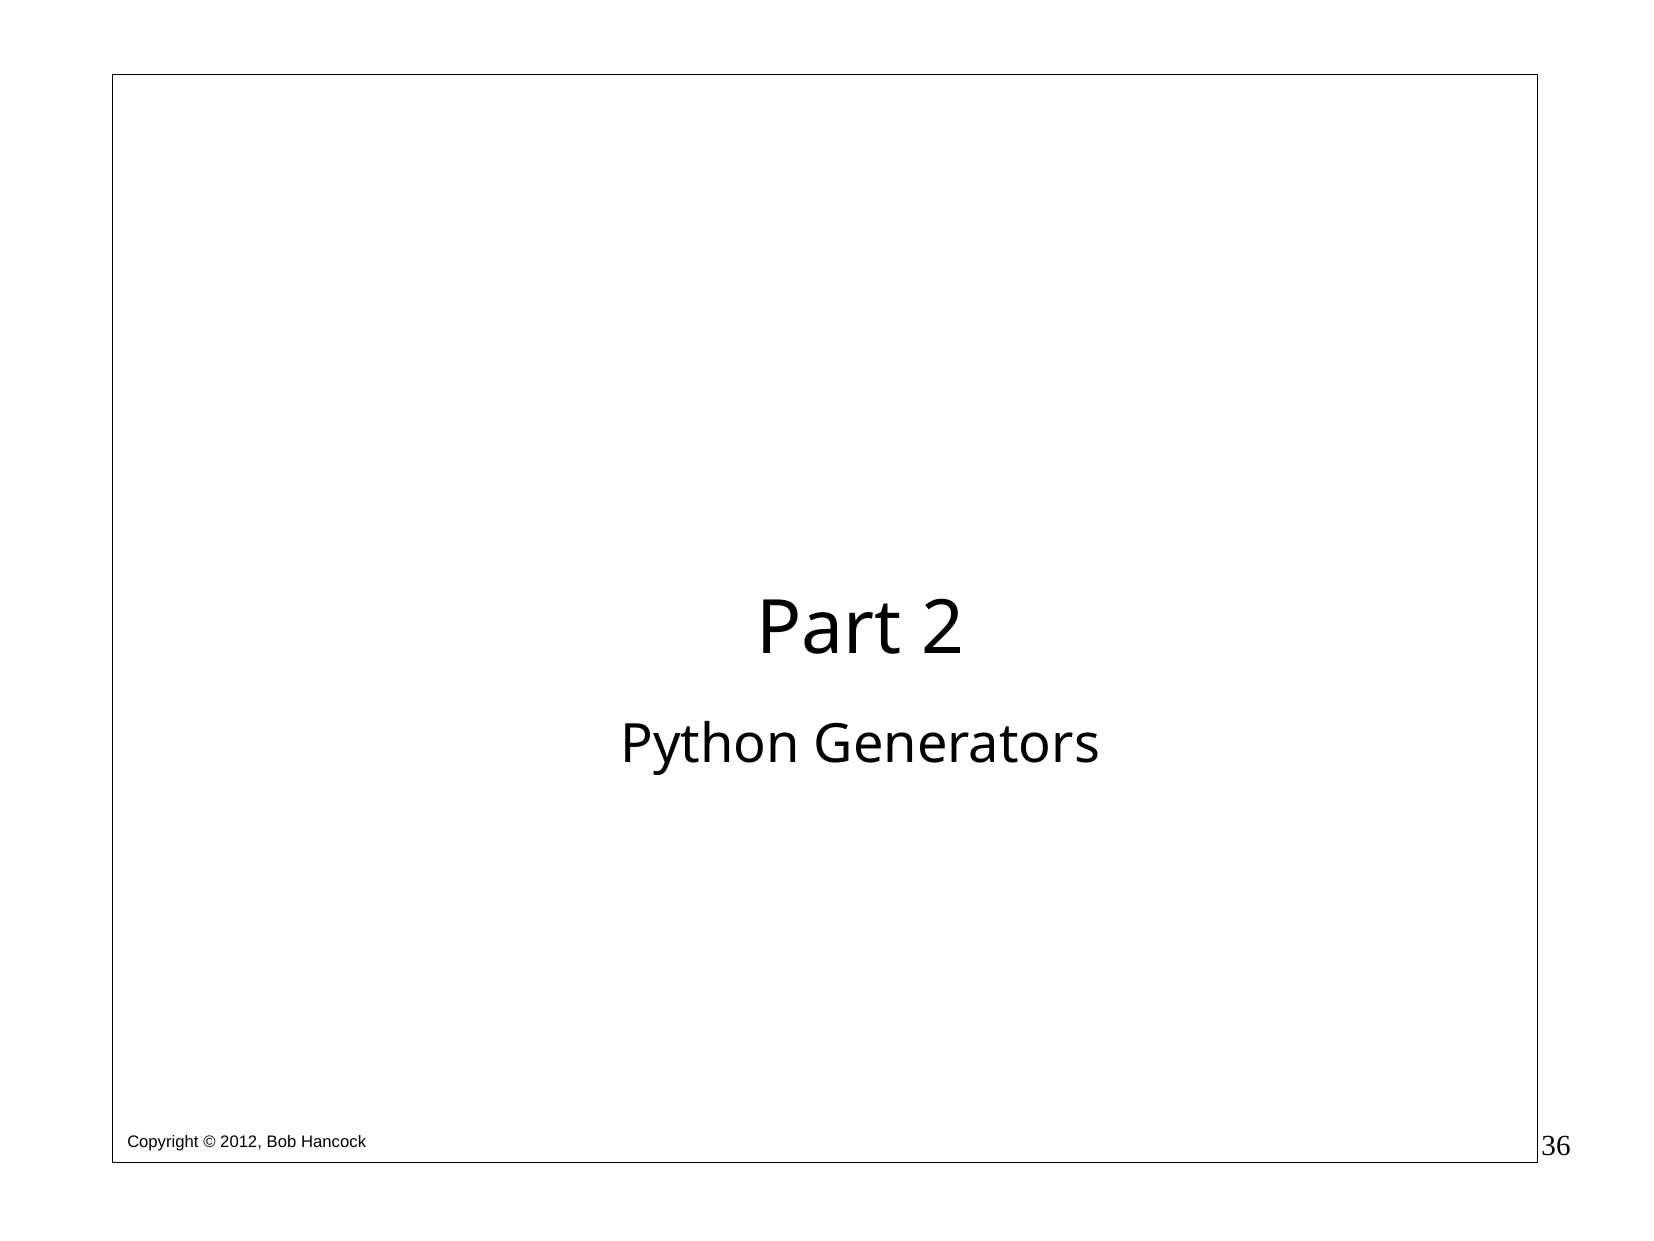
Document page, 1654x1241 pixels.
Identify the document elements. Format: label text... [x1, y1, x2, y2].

list Part 2 Python Generators [150, 262, 1501, 1126]
text_box Copyright © 2012, Bob Hancock [112, 1125, 382, 1159]
